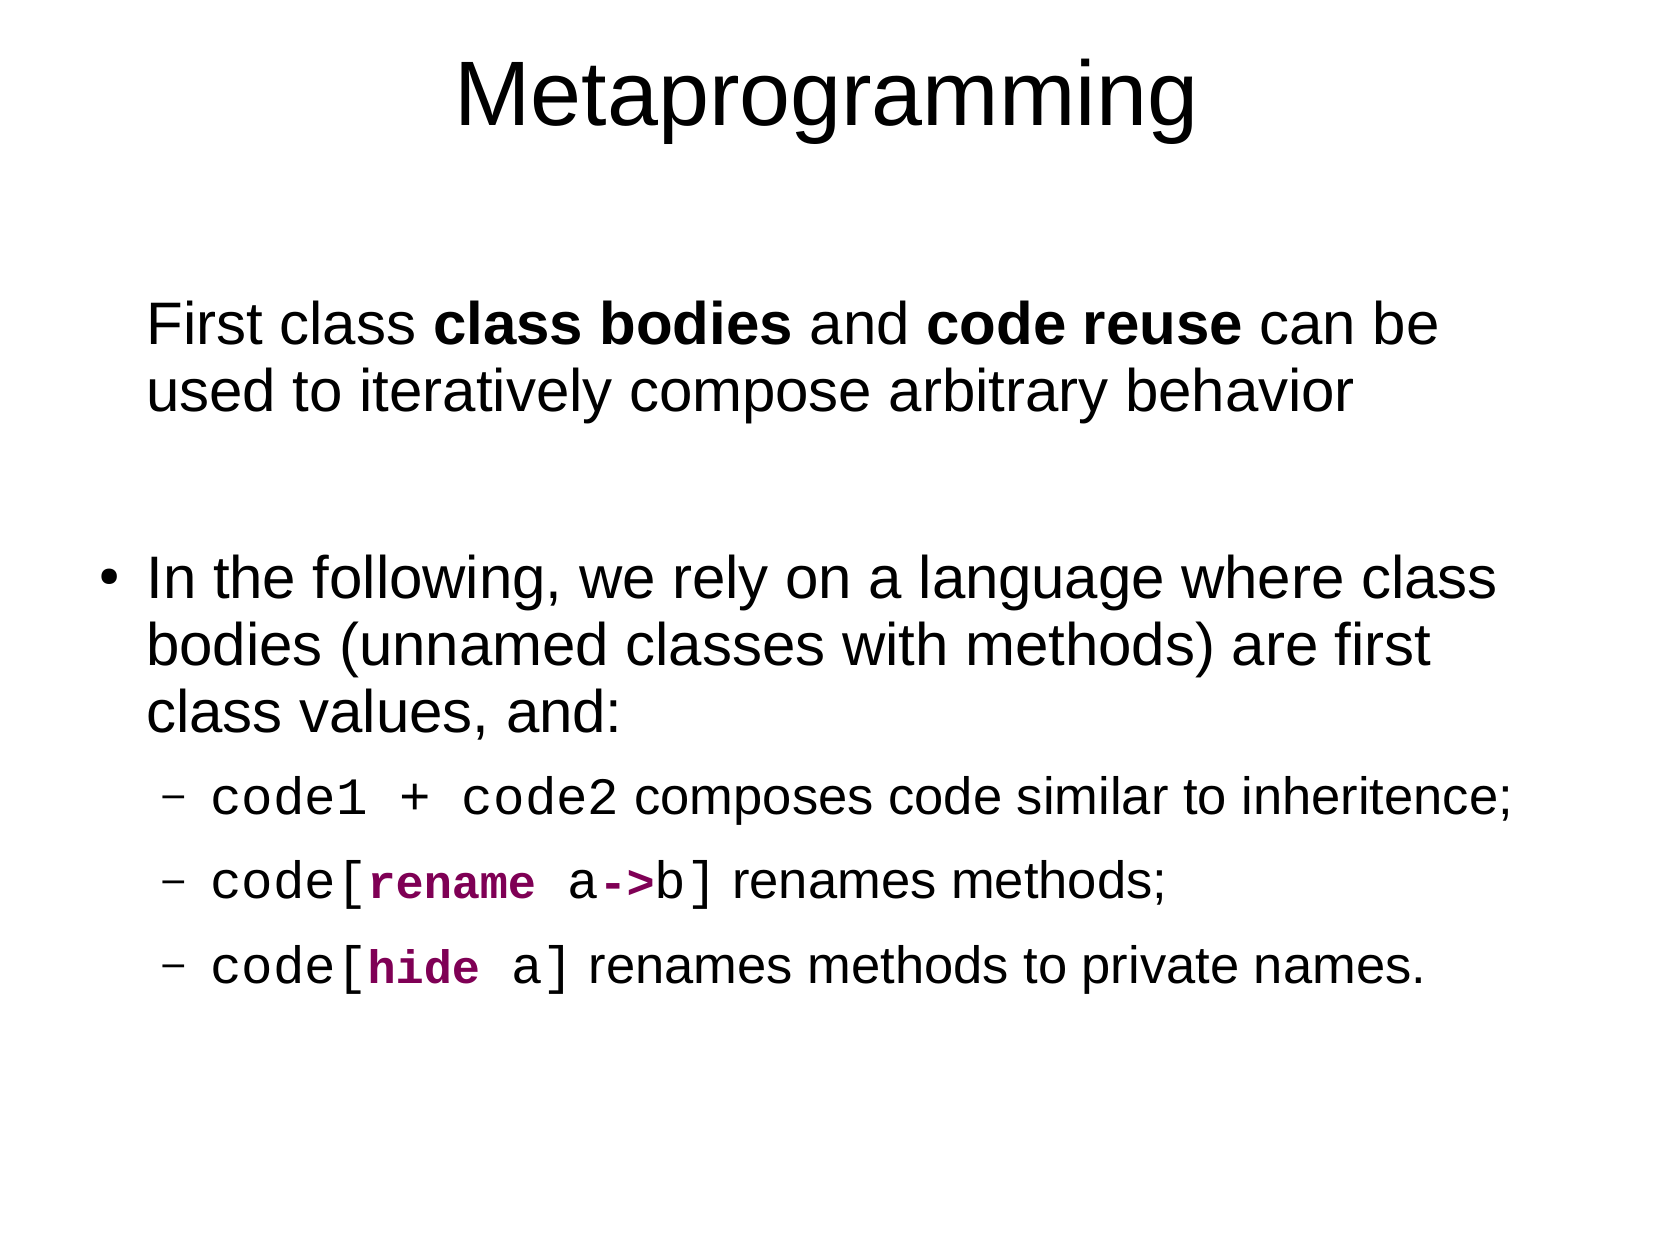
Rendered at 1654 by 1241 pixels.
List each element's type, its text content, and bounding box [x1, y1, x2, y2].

title Metaprogramming [82, 0, 1571, 198]
list First class class bodies and code reuse can be used to iteratively compose arbitrary behavior In the following, we rely on a language where class bodies (unnamed classes with methods) are first class values, and: code1 + code2 composes code similar to inheritence; code[rename a->b] renames methods; code[hide a] renames methods to private names. [82, 290, 1571, 1010]
